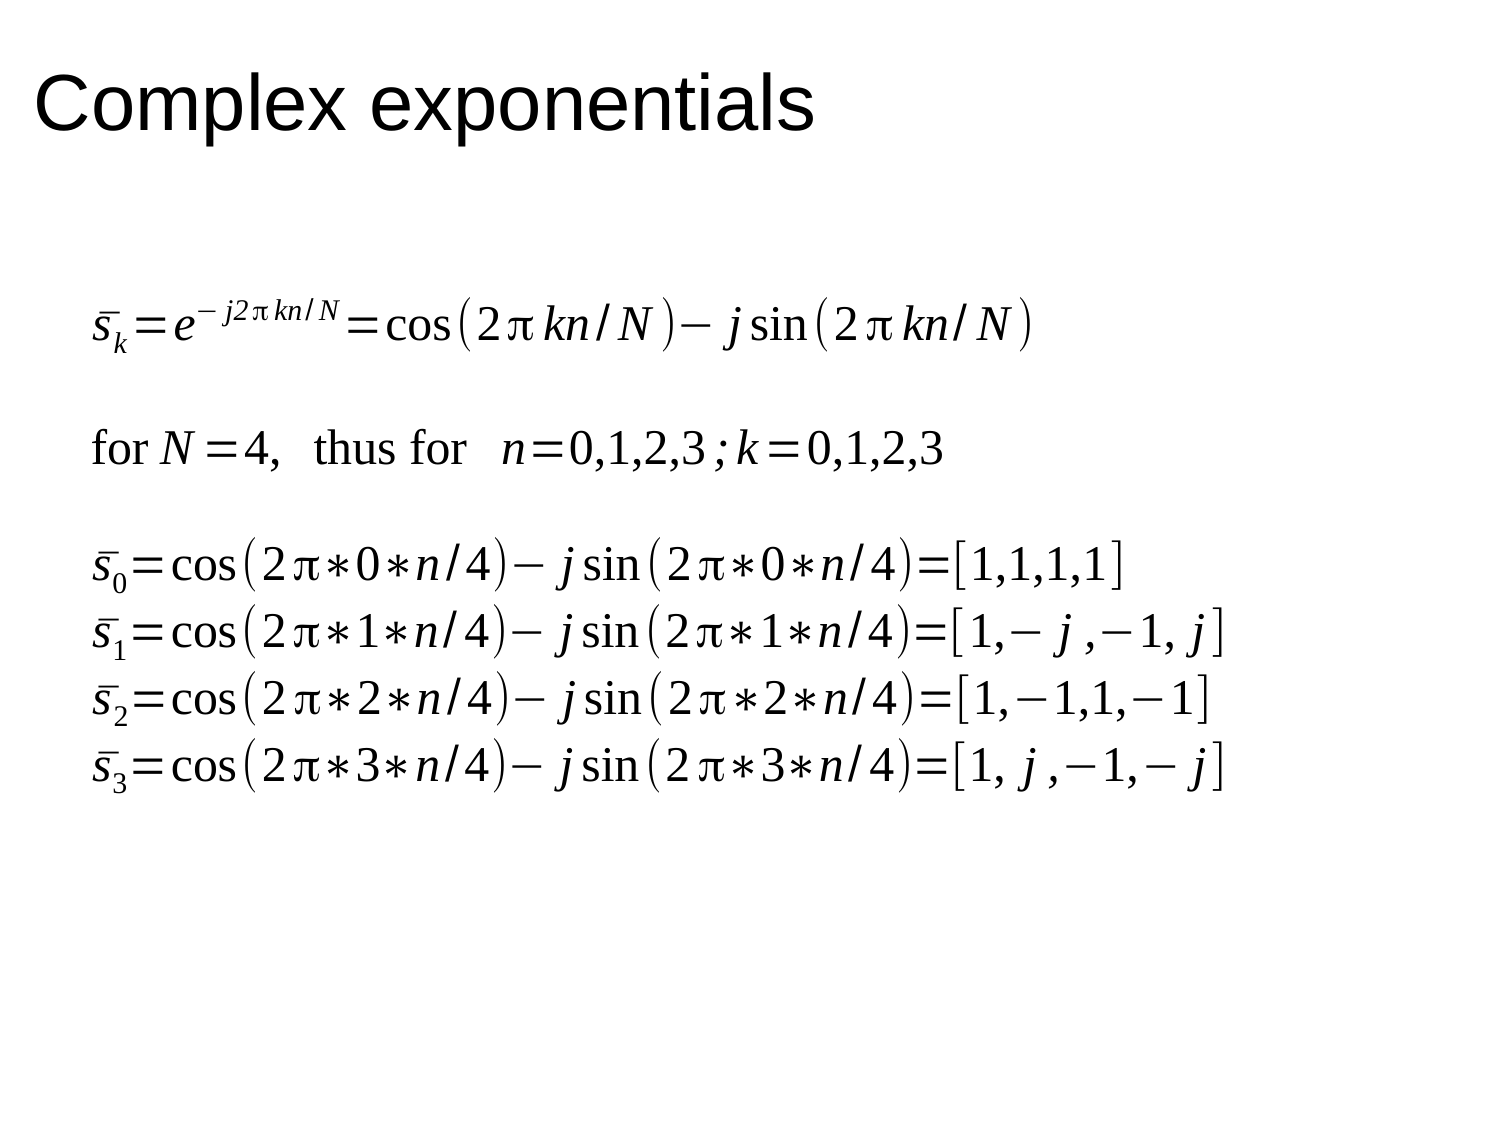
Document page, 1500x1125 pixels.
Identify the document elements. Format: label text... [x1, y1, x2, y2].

title Complex exponentials [33, 9, 1384, 197]
chart [83, 293, 1233, 800]
